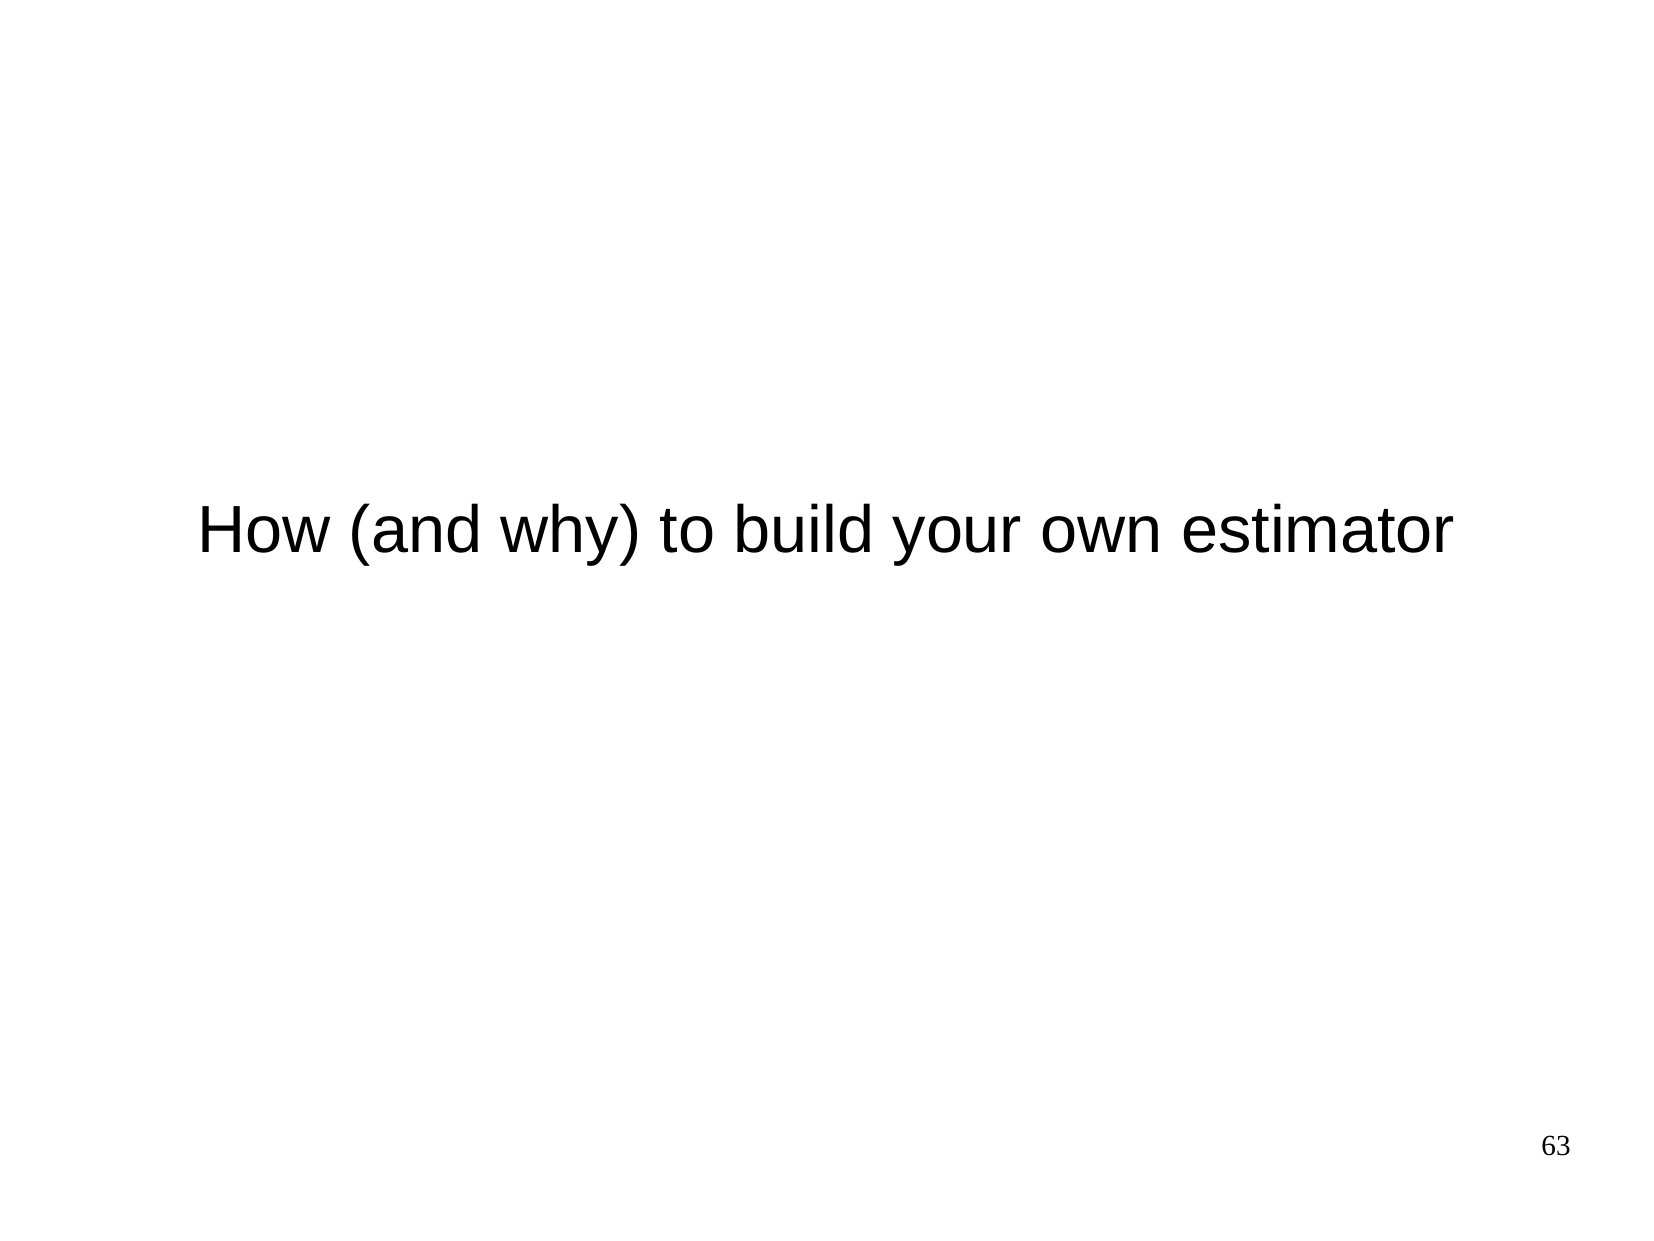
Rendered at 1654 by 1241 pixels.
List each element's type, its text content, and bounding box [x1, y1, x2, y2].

subtitle How (and why) to build your own estimator [82, 49, 1571, 1010]
